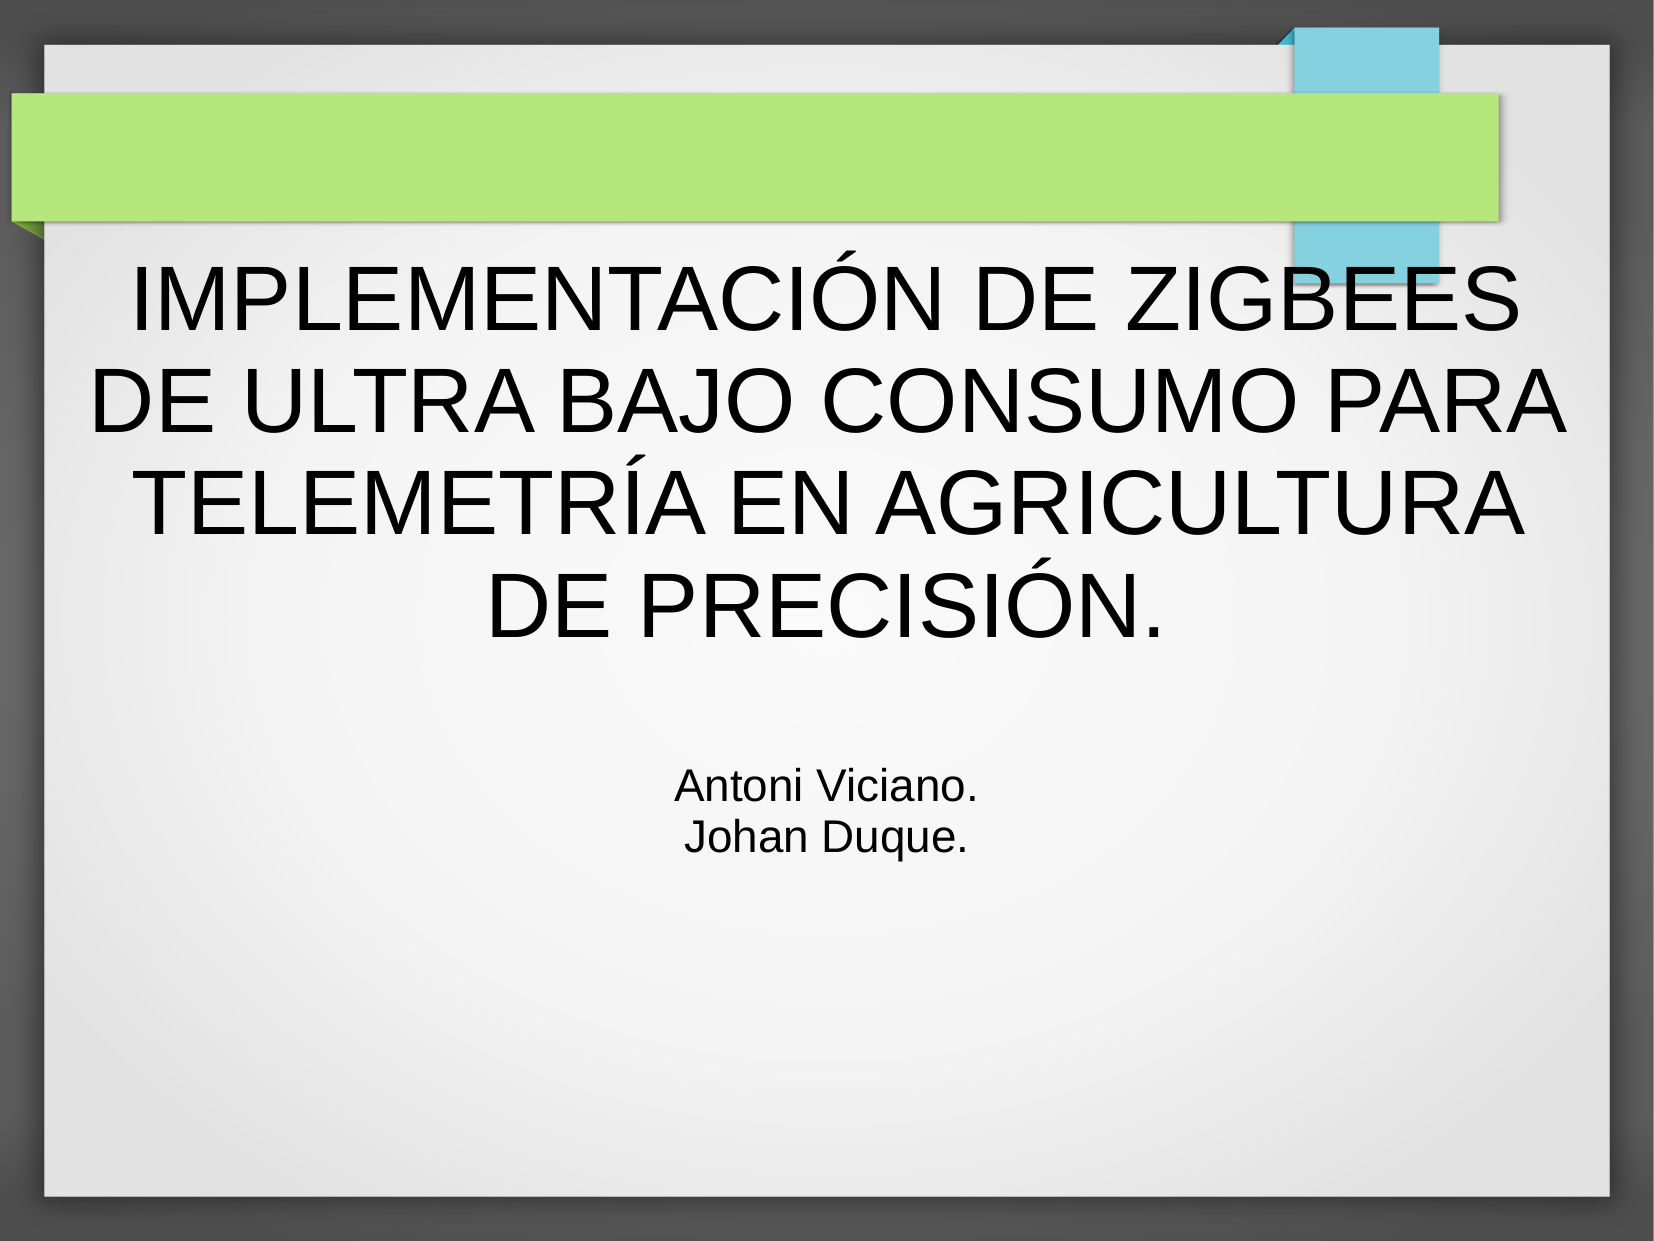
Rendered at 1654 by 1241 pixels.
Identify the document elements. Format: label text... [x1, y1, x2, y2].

picture [0, 0, 1654, 1241]
subtitle IMPLEMENTACIÓN DE ZIGBEES DE ULTRA BAJO CONSUMO PARA TELEMETRÍA EN AGRICULTURA DE PRECISIÓN. Antoni Viciano. Johan Duque. [82, 165, 1571, 944]
